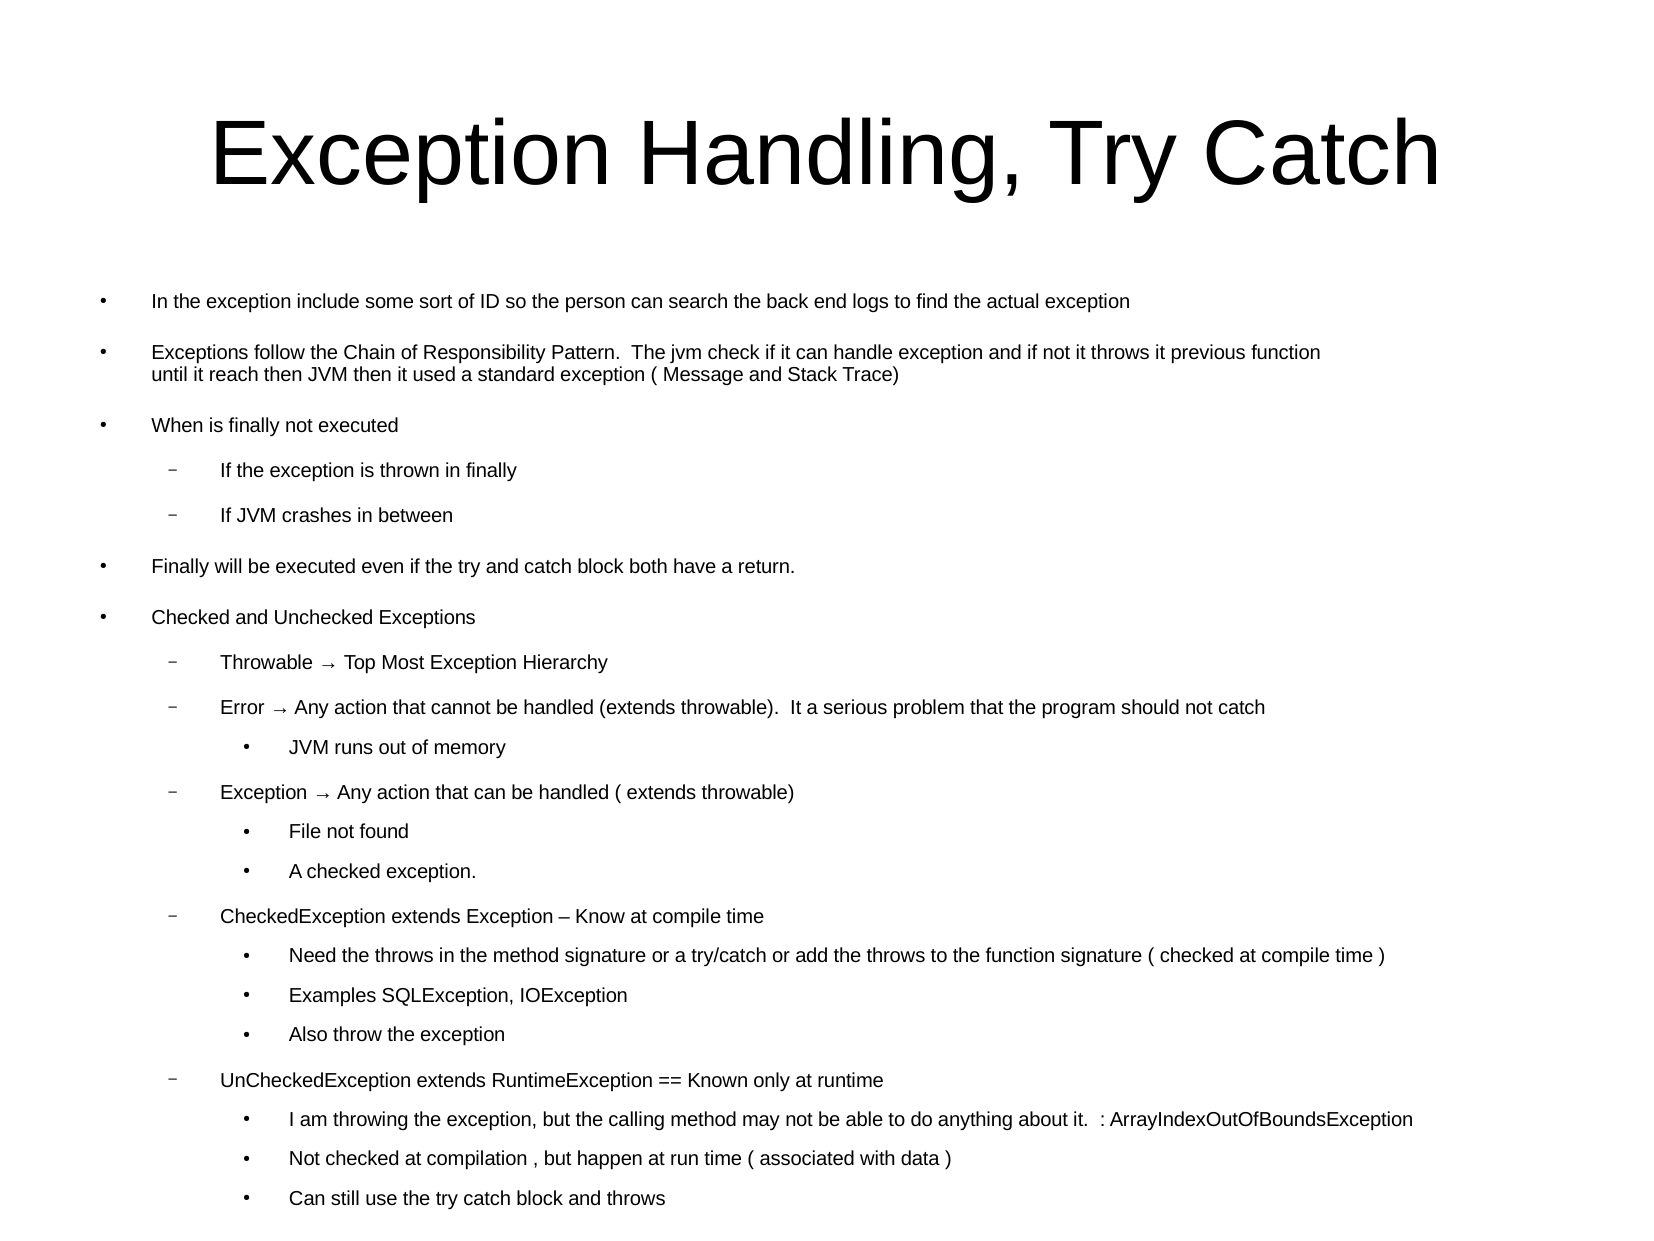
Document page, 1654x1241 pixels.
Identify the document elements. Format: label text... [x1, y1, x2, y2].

list In the exception include some sort of ID so the person can search the back end logs to find the actual exception Exceptions follow the Chain of Responsibility Pattern. The jvm check if it can handle exception and if not it throws it previous function until it reach then JVM then it used a standard exception ( Message and Stack Trace) When is finally not executed If the exception is thrown in finally If JVM crashes in between Finally will be executed even if the try and catch block both have a return. Checked and Unchecked Exceptions Throwable → Top Most Exception Hierarchy Error → Any action that cannot be handled (extends throwable). It a serious problem that the program should not catch JVM runs out of memory Exception → Any action that can be handled ( extends throwable) File not found A checked exception. CheckedException extends Exception – Know at compile time Need the throws in the method signature or a try/catch or add the throws to the function signature ( checked at compile time ) Examples SQLException, IOException Also throw the exception UnCheckedException extends RuntimeException == Known only at runtime I am throwing the exception, but the calling method may not be able to do anything about it. : ArrayIndexOutOfBoundsException Not checked at compilation , but happen at run time ( associated with data ) Can still use the try catch block and throws [82, 290, 1571, 1216]
title Exception Handling, Try Catch [82, 49, 1571, 257]
